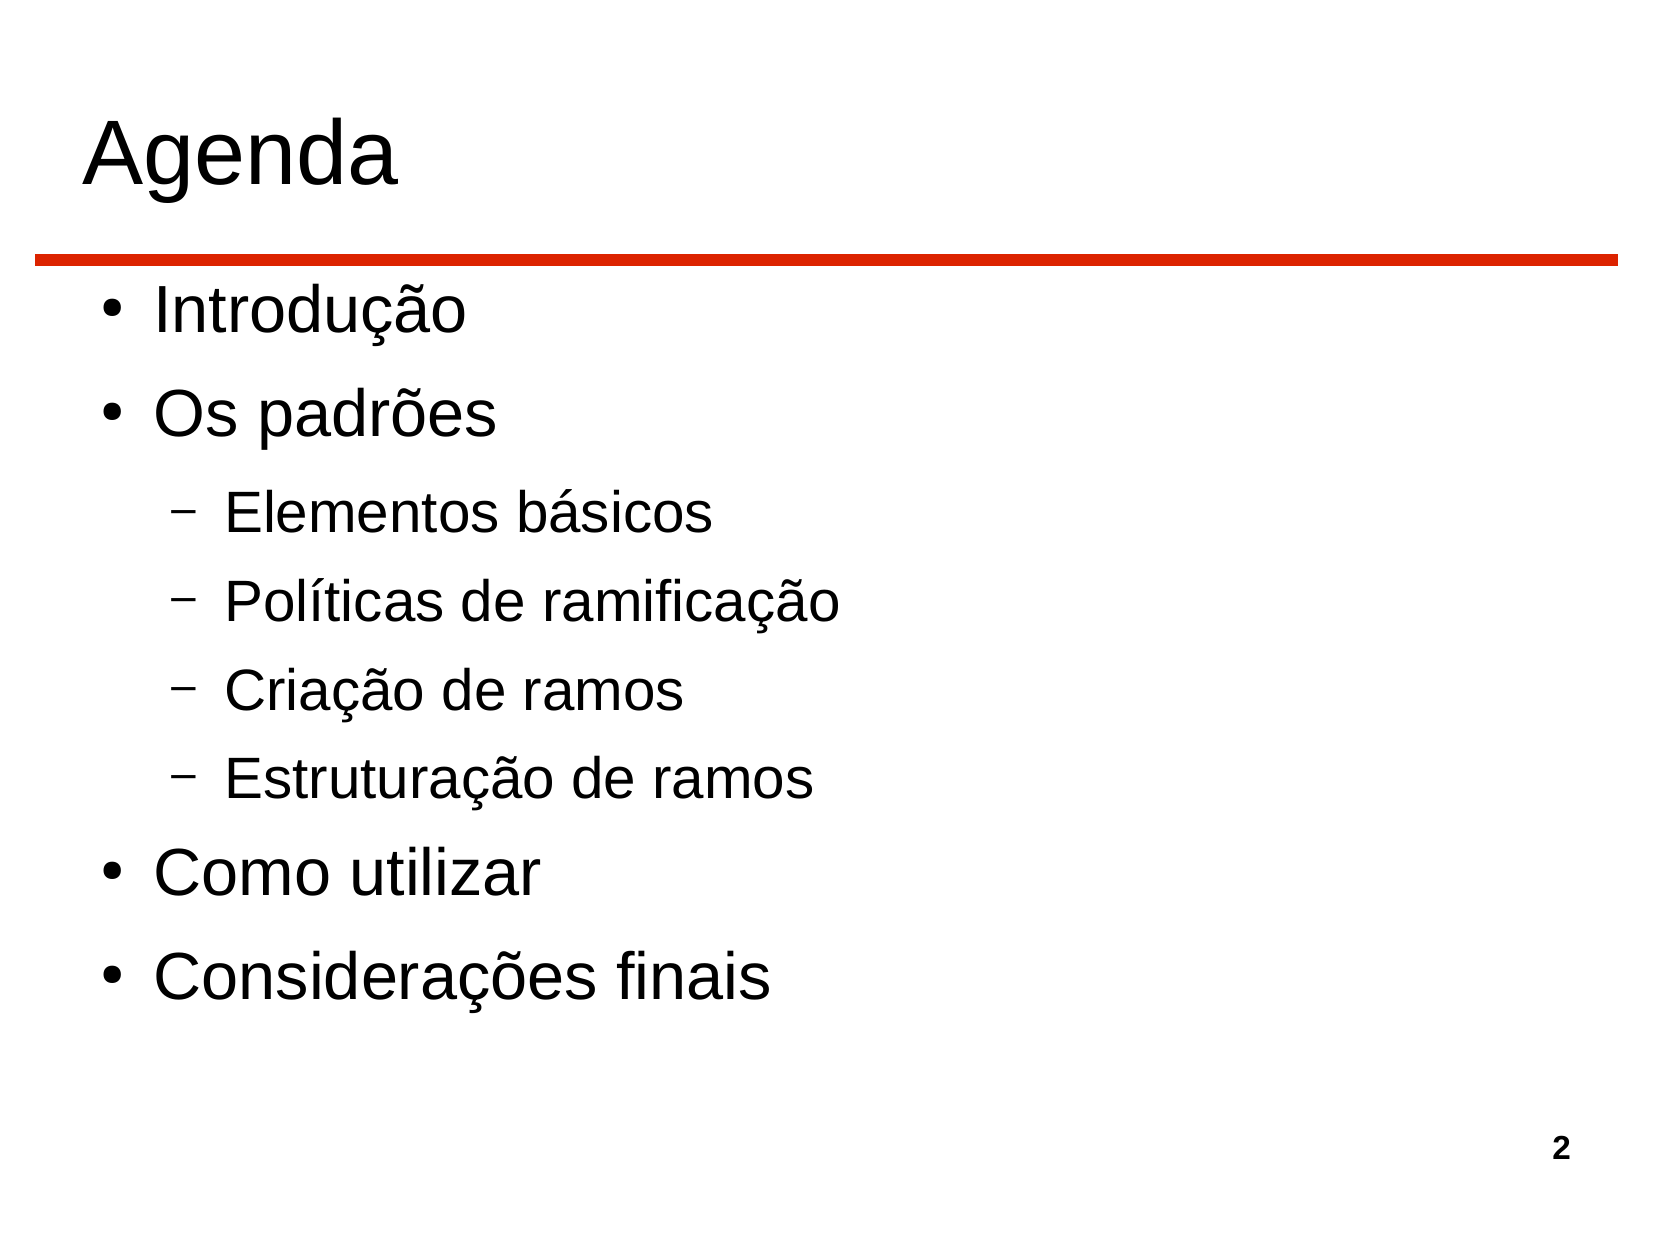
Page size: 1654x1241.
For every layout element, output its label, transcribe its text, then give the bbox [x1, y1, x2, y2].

list Introdução Os padrões Elementos básicos Políticas de ramificação Criação de ramos Estruturação de ramos Como utilizar Considerações finais [82, 271, 1571, 1111]
title Agenda [82, 49, 1571, 257]
